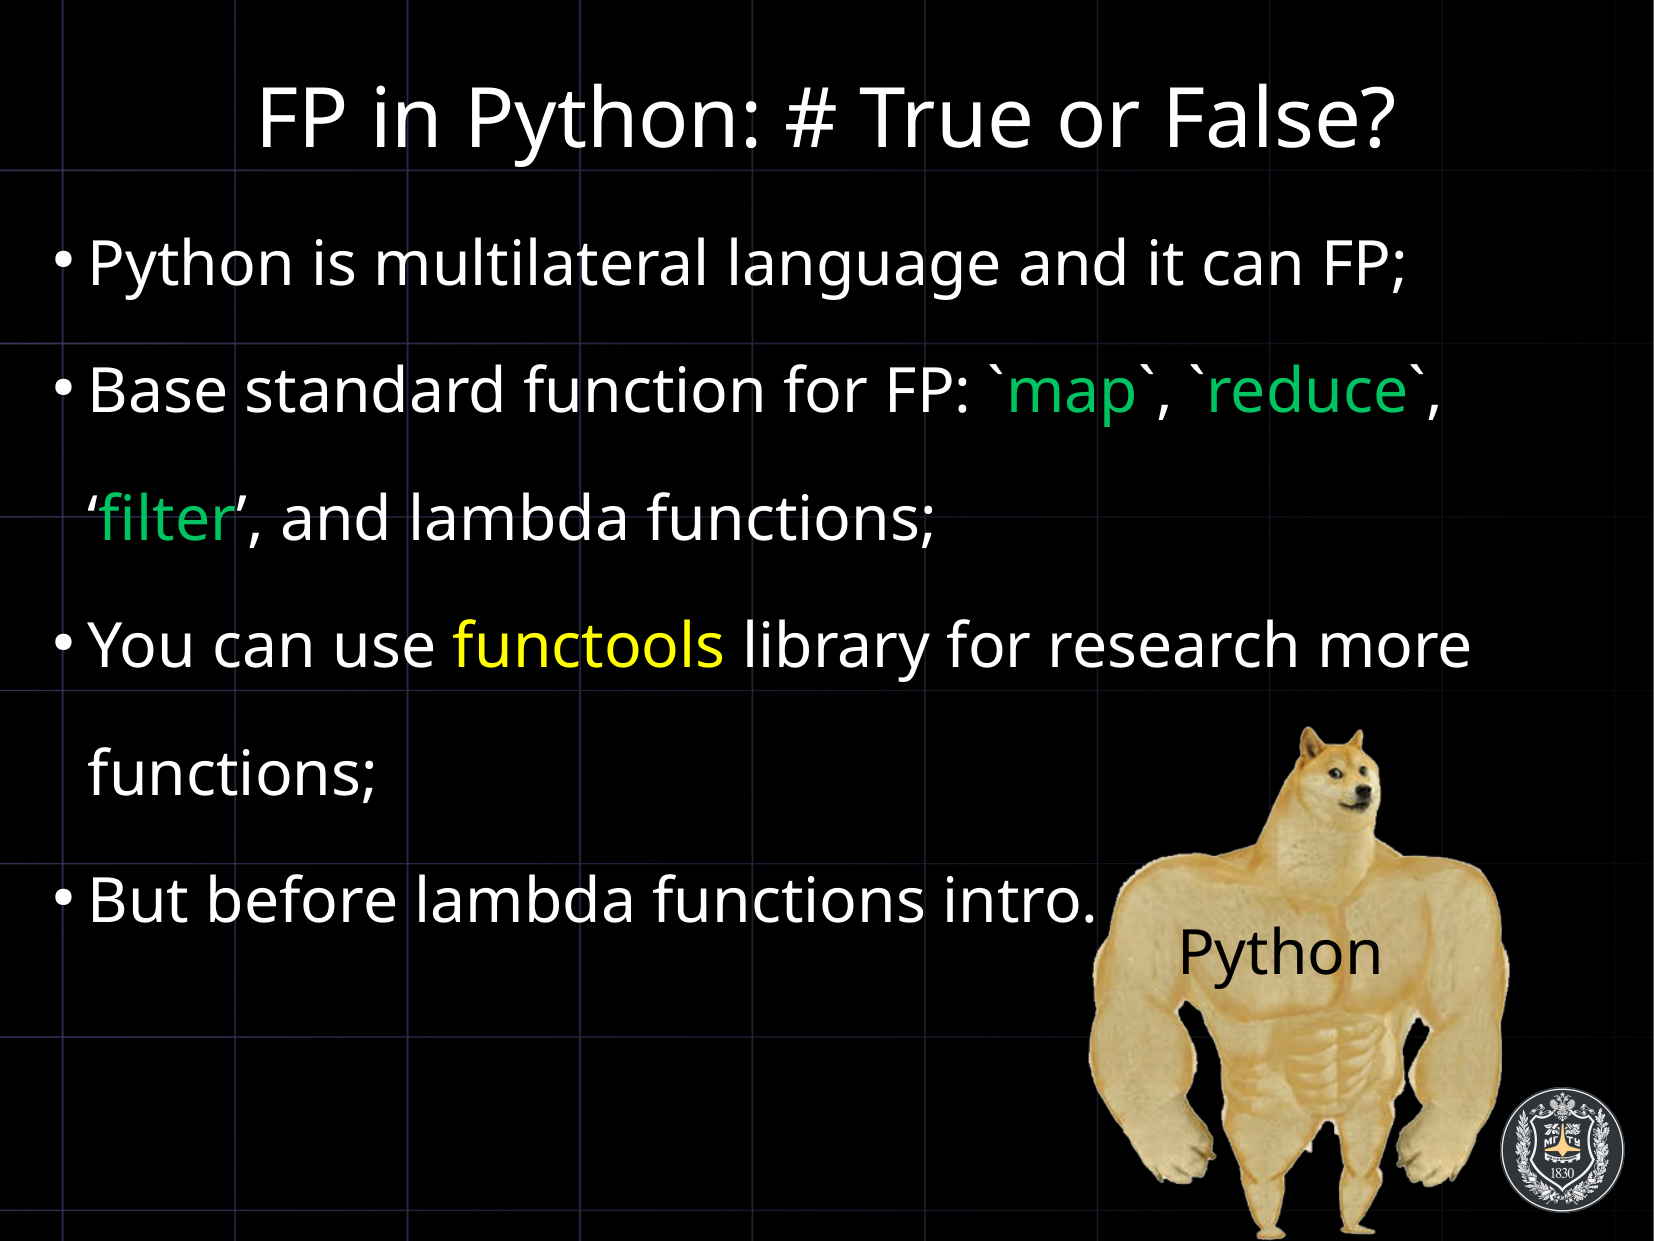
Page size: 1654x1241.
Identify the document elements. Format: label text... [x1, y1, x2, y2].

text_box Python [1162, 900, 1426, 1061]
title FP in Python: # True or False? [82, 37, 1571, 168]
picture [0, 0, 1654, 1241]
text_box Python is multilateral language and it can FP; Base standard function for FP: `map`, `reduce`, ‘filter’, and lambda functions; You can use functools library for research more functions; But before lambda functions intro. [37, 168, 1576, 1241]
